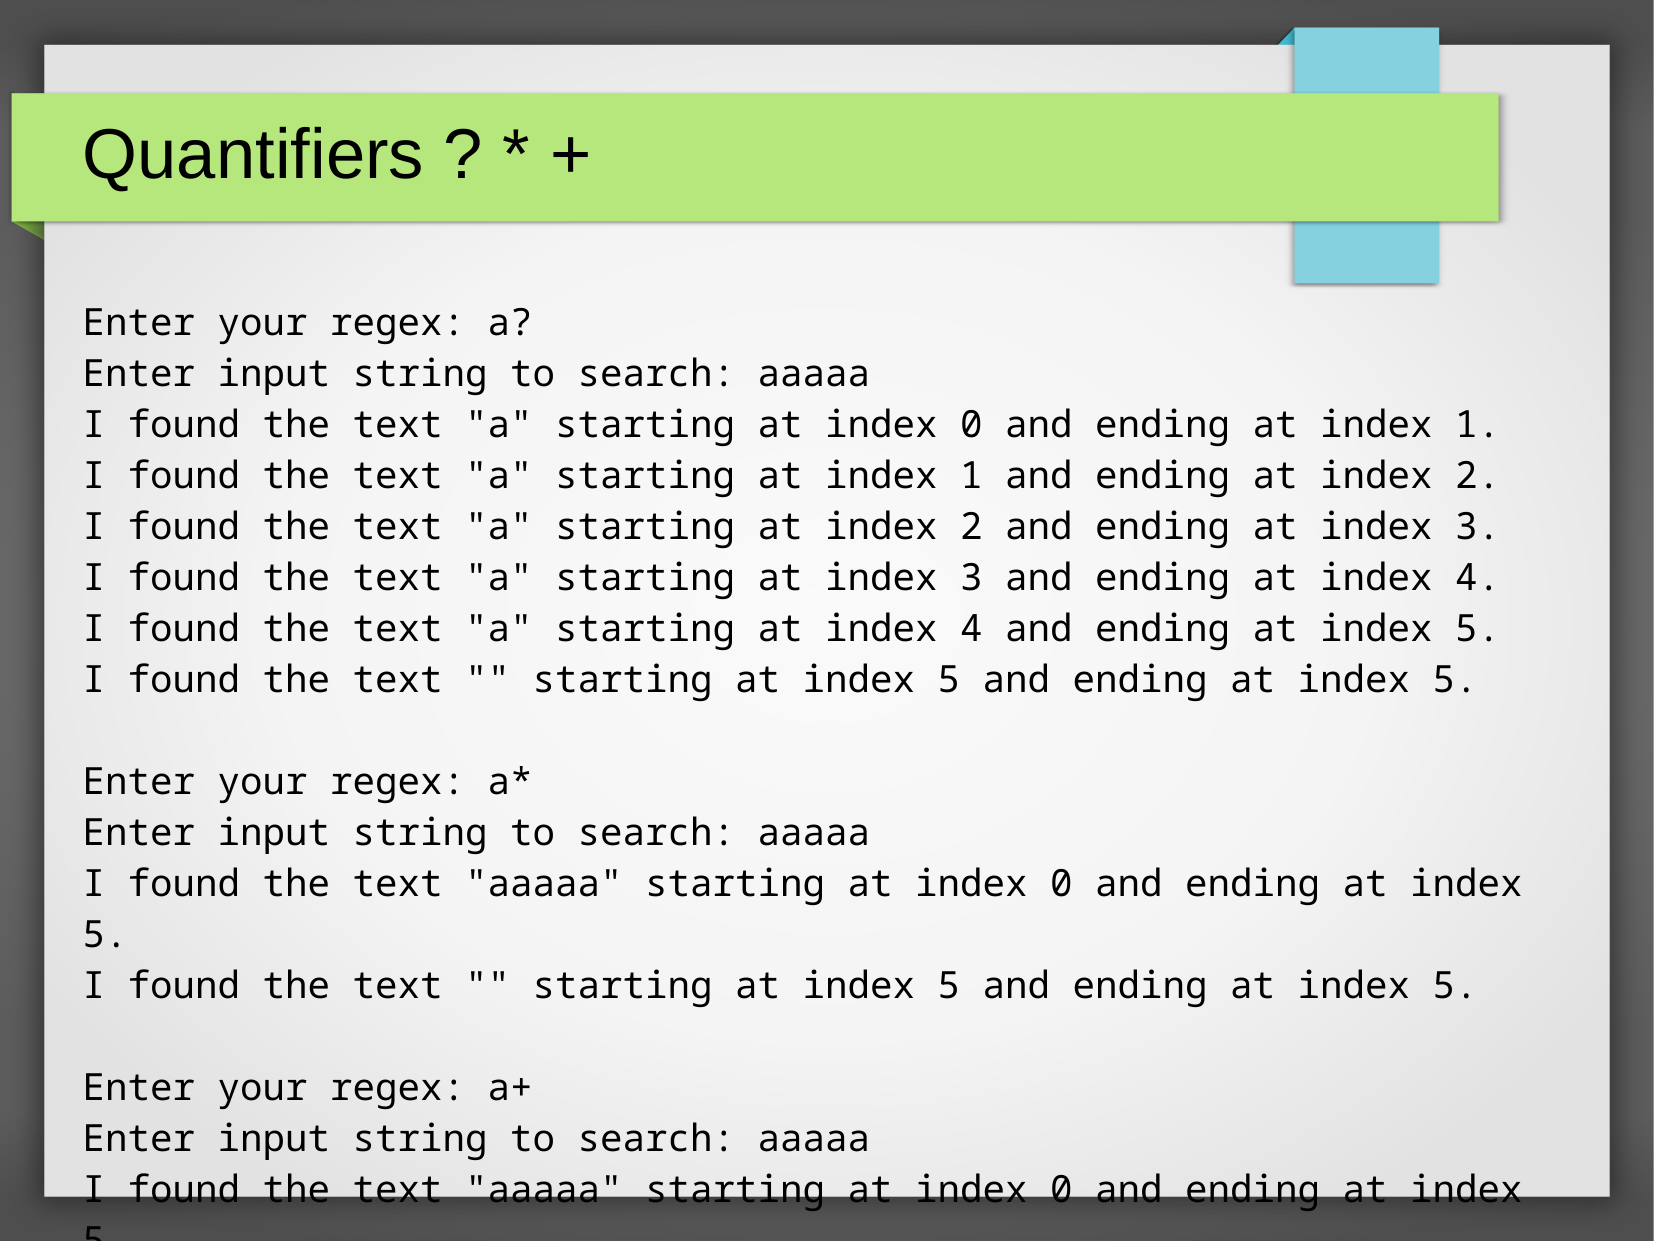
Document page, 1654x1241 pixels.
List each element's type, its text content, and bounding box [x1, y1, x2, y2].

title Quantifiers ? * + [82, 94, 1264, 213]
list Enter your regex: a? Enter input string to search: aaaaa I found the text "a" starting at index 0 and ending at index 1. I found the text "a" starting at index 1 and ending at index 2. I found the text "a" starting at index 2 and ending at index 3. I found the text "a" starting at index 3 and ending at index 4. I found the text "a" starting at index 4 and ending at index 5. I found the text "" starting at index 5 and ending at index 5. Enter your regex: a* Enter input string to search: aaaaa I found the text "aaaaa" starting at index 0 and ending at index 5. I found the text "" starting at index 5 and ending at index 5. Enter your regex: a+ Enter input string to search: aaaaa I found the text "aaaaa" starting at index 0 and ending at index 5. [82, 295, 1571, 1015]
picture [0, 0, 1654, 1241]
